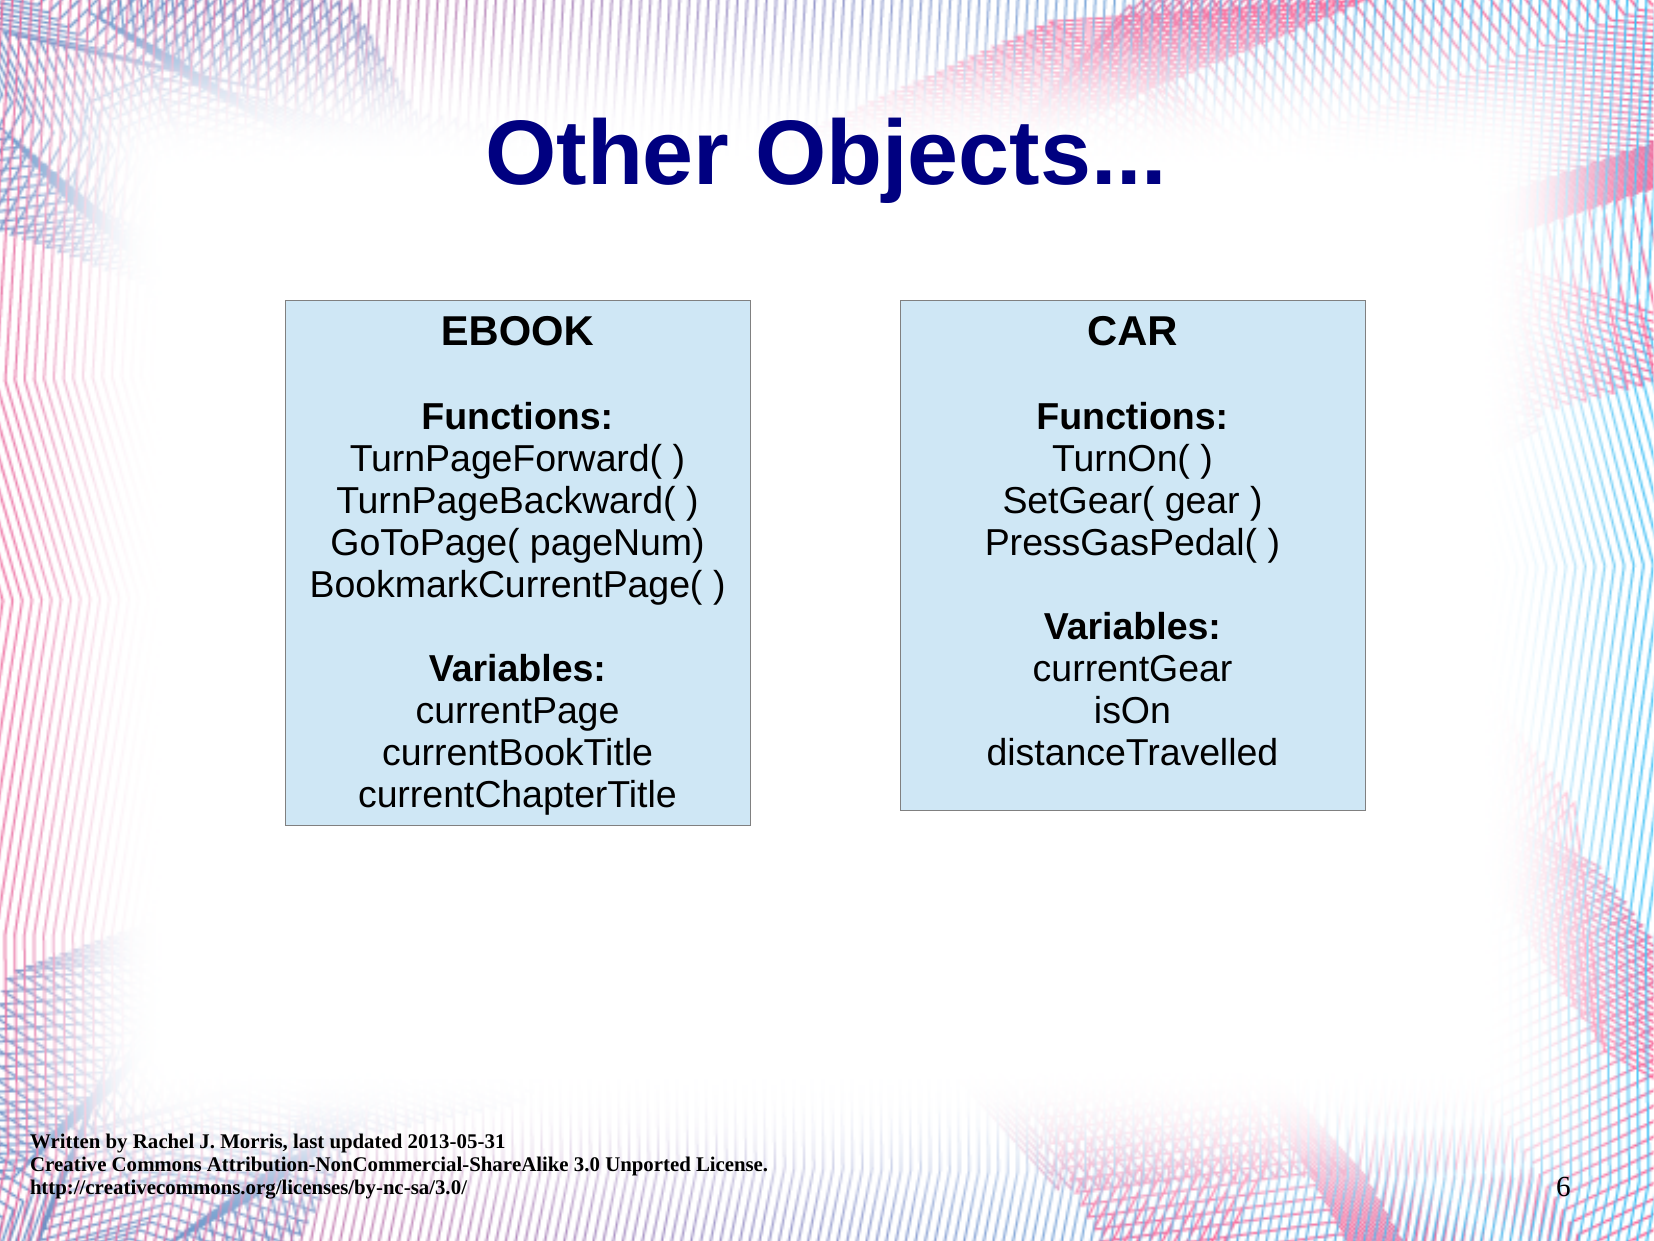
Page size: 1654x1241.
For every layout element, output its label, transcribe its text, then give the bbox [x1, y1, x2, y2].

text_box CAR Functions: TurnOn( ) SetGear( gear ) PressGasPedal( ) Variables: currentGear isOn distanceTravelled [900, 300, 1366, 811]
title Other Objects... [82, 49, 1571, 257]
text_box EBOOK Functions: TurnPageForward( ) TurnPageBackward( ) GoToPage( pageNum) BookmarkCurrentPage( ) Variables: currentPage currentBookTitle currentChapterTitle [285, 300, 751, 826]
picture [0, 0, 1654, 1241]
